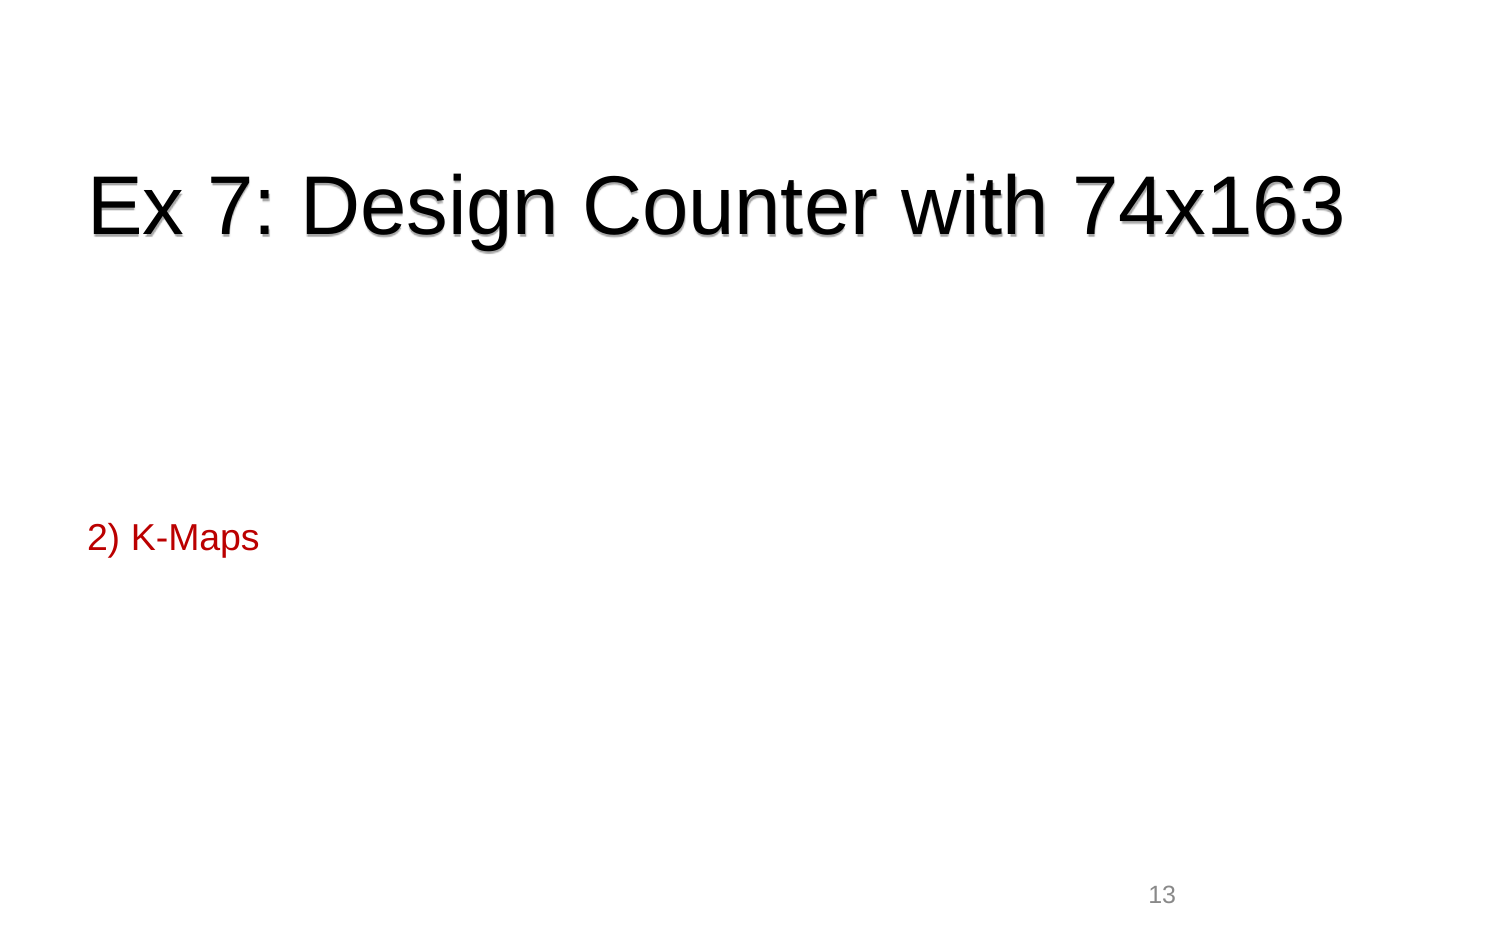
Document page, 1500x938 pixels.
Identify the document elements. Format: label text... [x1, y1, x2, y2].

title Ex 7: Design Counter with 74x163 [72, 143, 1434, 251]
text_box 2) K-Maps [72, 505, 277, 567]
slide_number <number> [1133, 868, 1471, 919]
